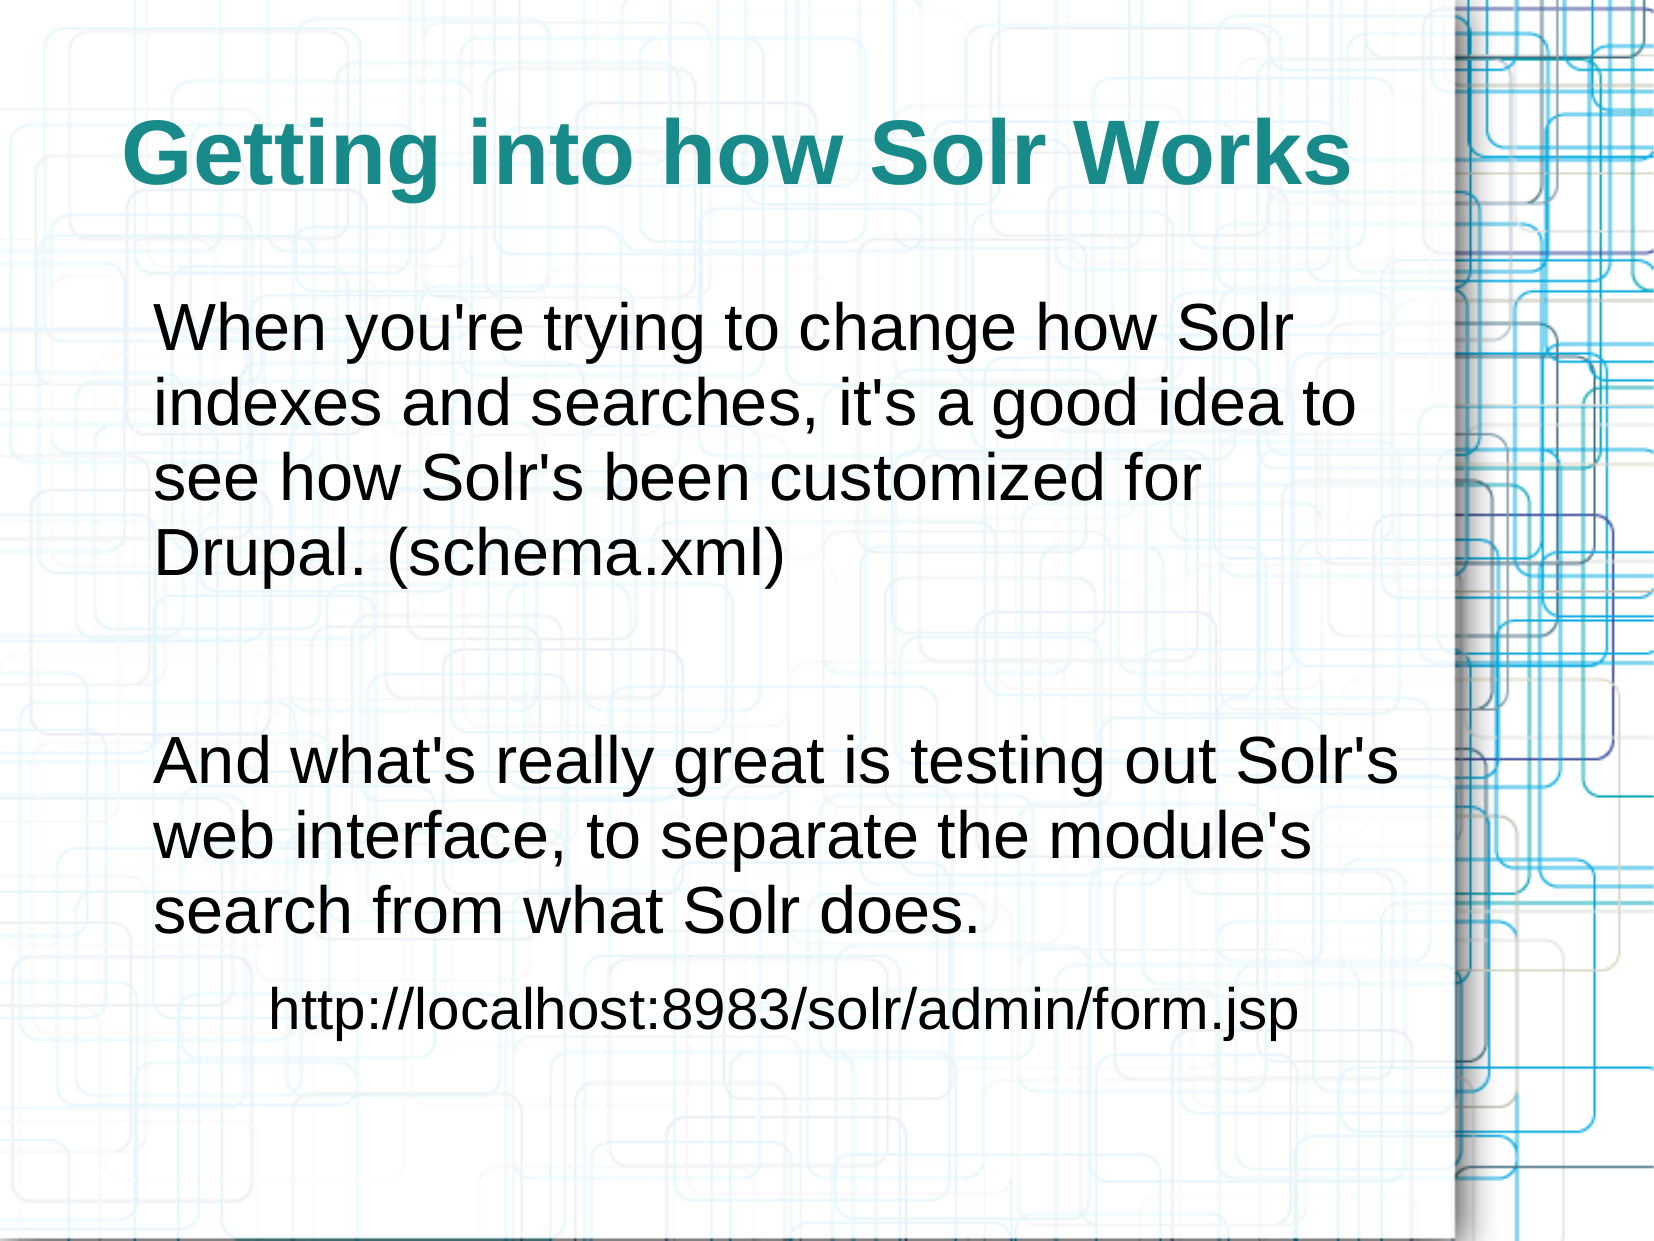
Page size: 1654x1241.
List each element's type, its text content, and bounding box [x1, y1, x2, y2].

picture [0, 0, 1654, 1241]
title Getting into how Solr Works [59, 49, 1418, 257]
list When you're trying to change how Solr indexes and searches, it's a good idea to see how Solr's been customized for Drupal. (schema.xml) And what's really great is testing out Solr's web interface, to separate the module's search from what Solr does. http://localhost:8983/solr/admin/form.jsp [82, 290, 1418, 1094]
